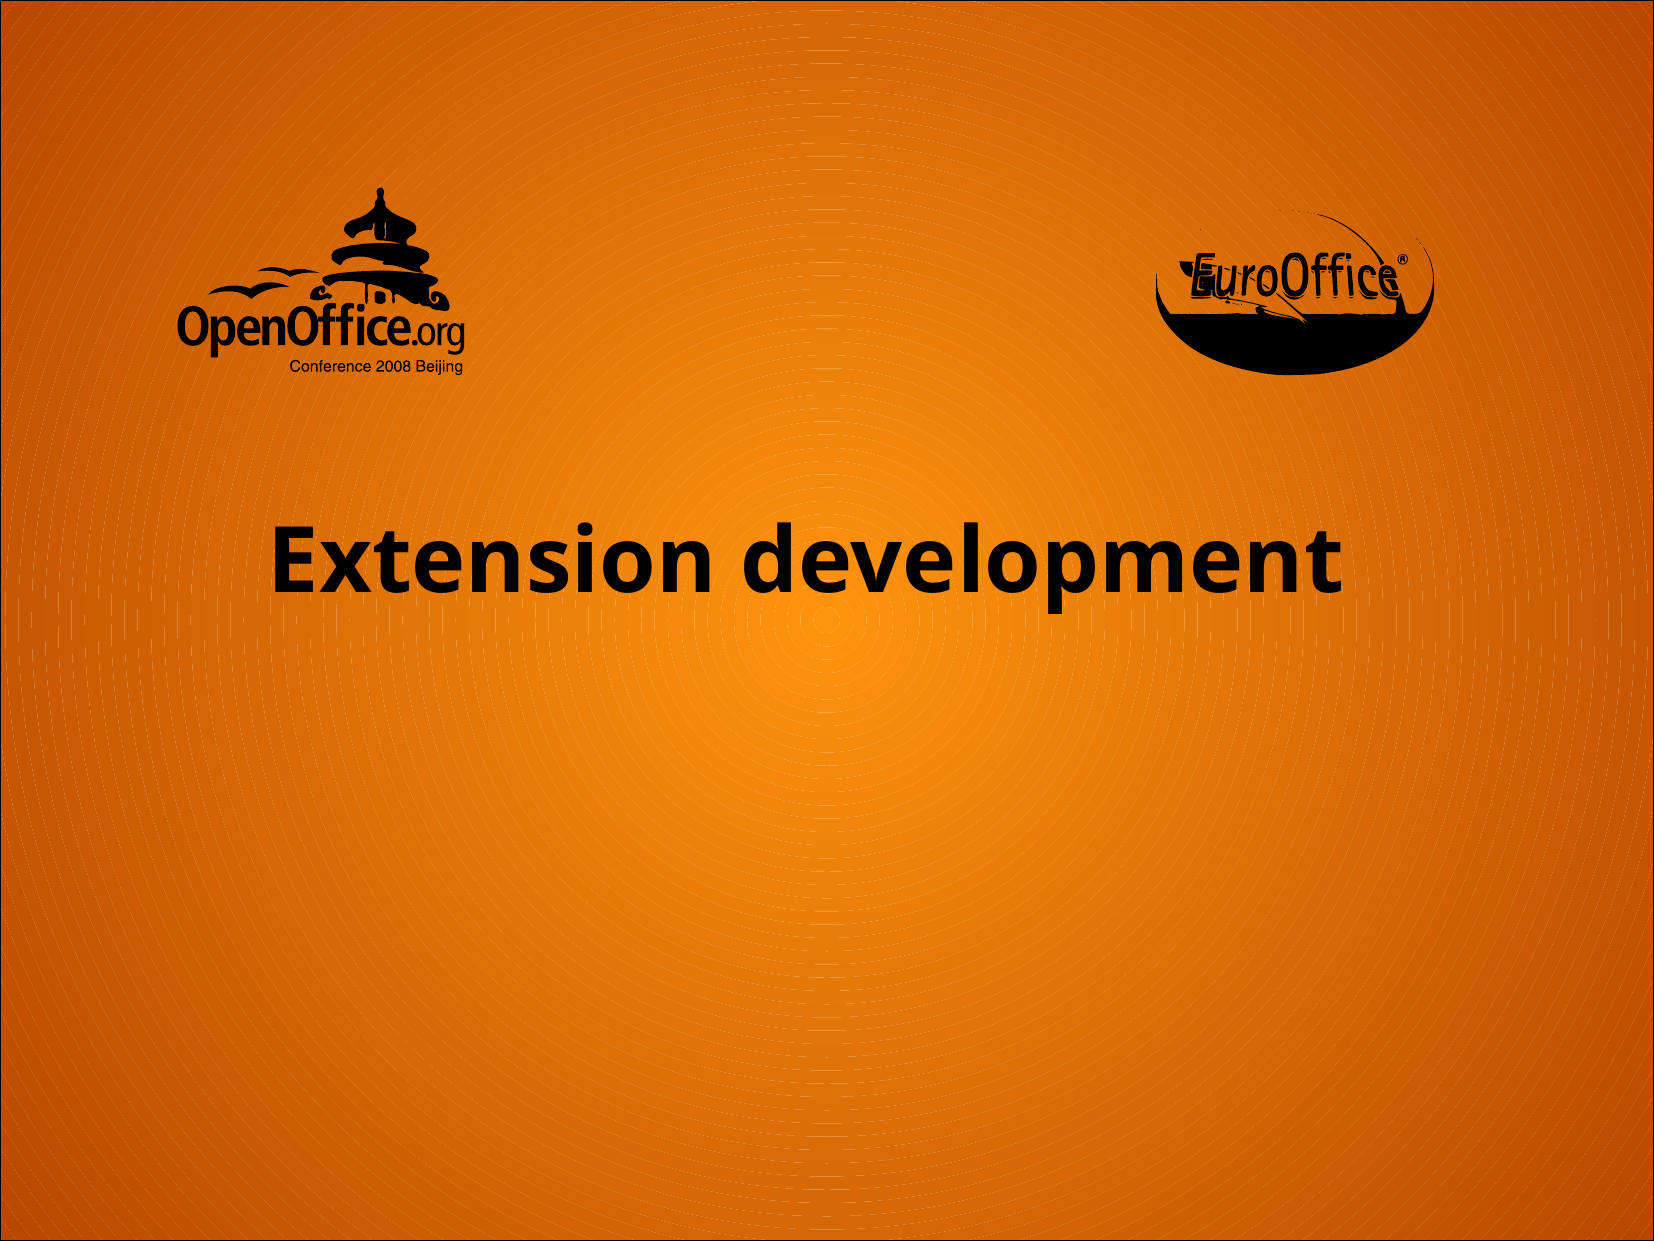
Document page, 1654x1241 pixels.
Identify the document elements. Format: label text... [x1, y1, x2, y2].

text_box Extension development [37, 487, 1576, 1126]
